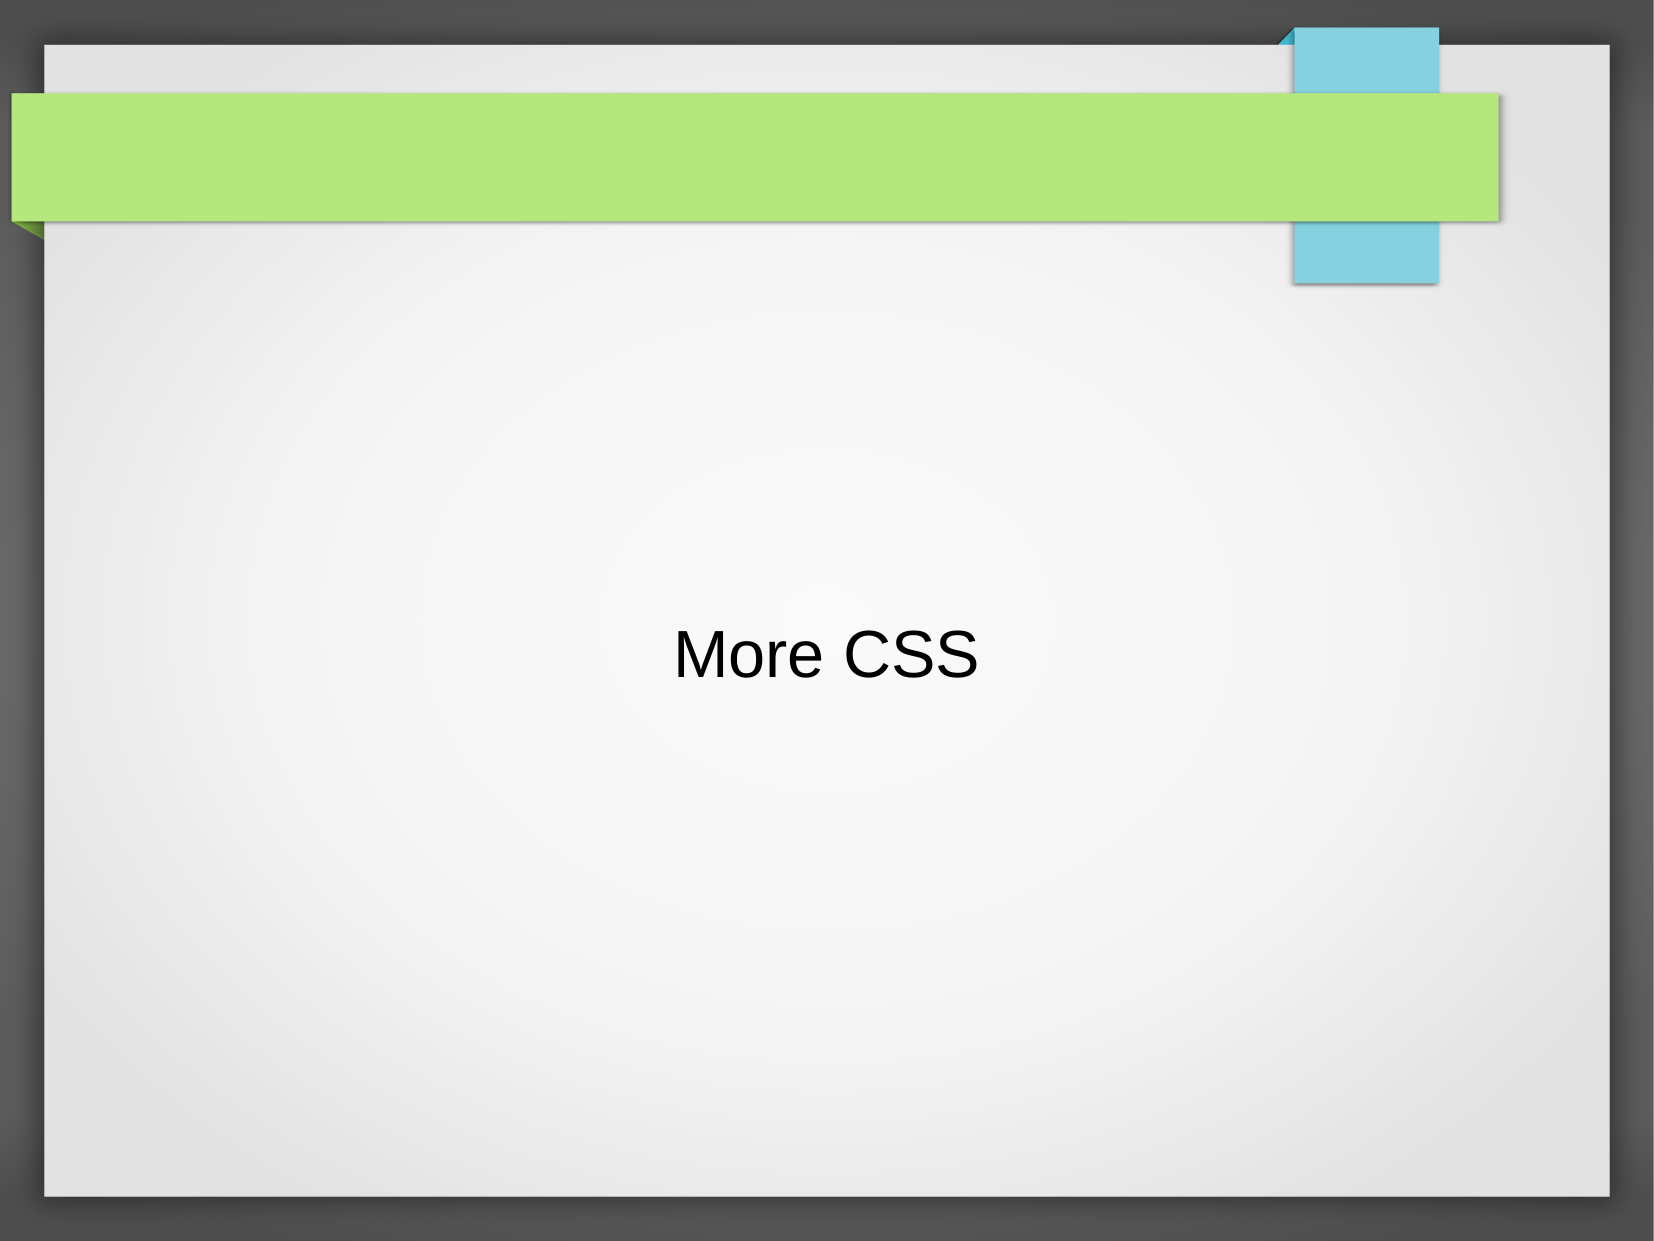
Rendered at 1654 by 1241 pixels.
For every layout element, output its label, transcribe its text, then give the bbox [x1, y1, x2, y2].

picture [0, 0, 1654, 1241]
subtitle More CSS [82, 295, 1571, 1015]
